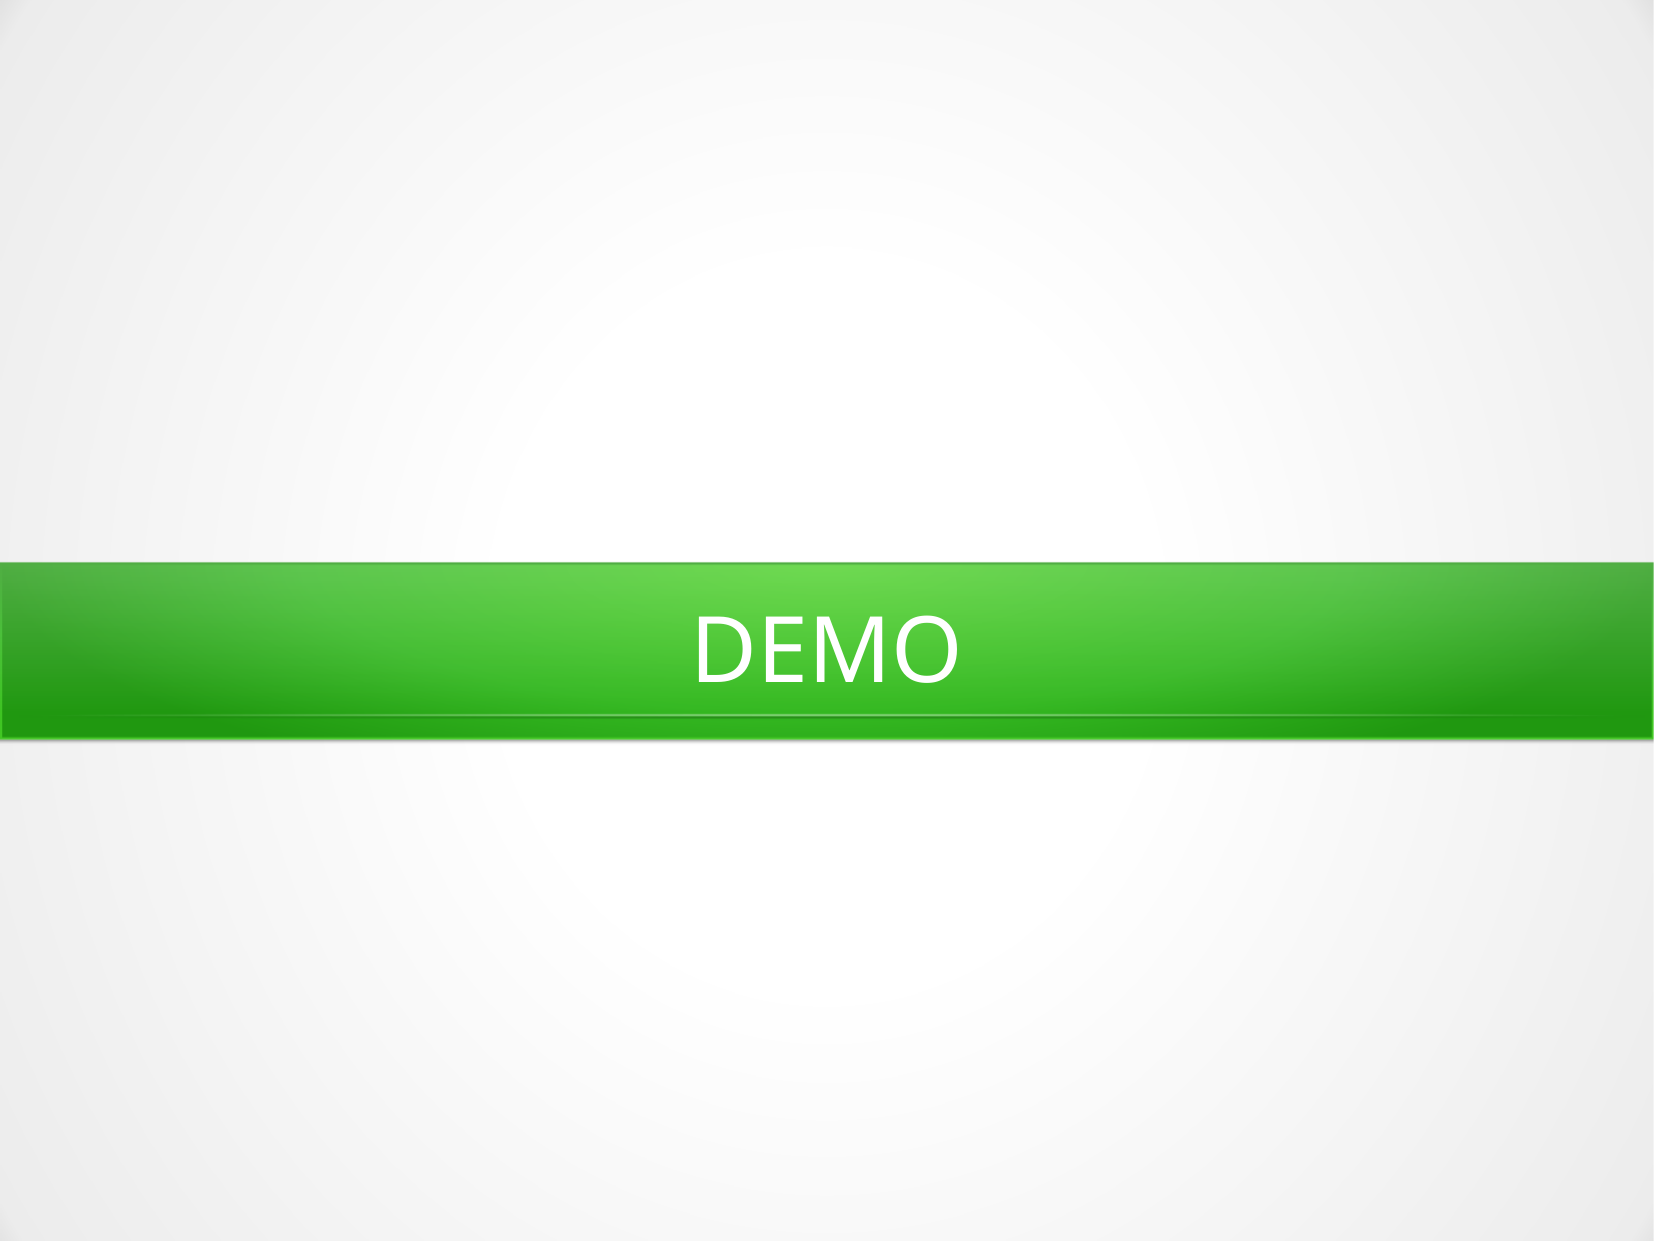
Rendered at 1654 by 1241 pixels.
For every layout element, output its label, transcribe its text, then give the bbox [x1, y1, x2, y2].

title DEMO [82, 578, 1571, 715]
picture [0, 0, 1654, 1241]
